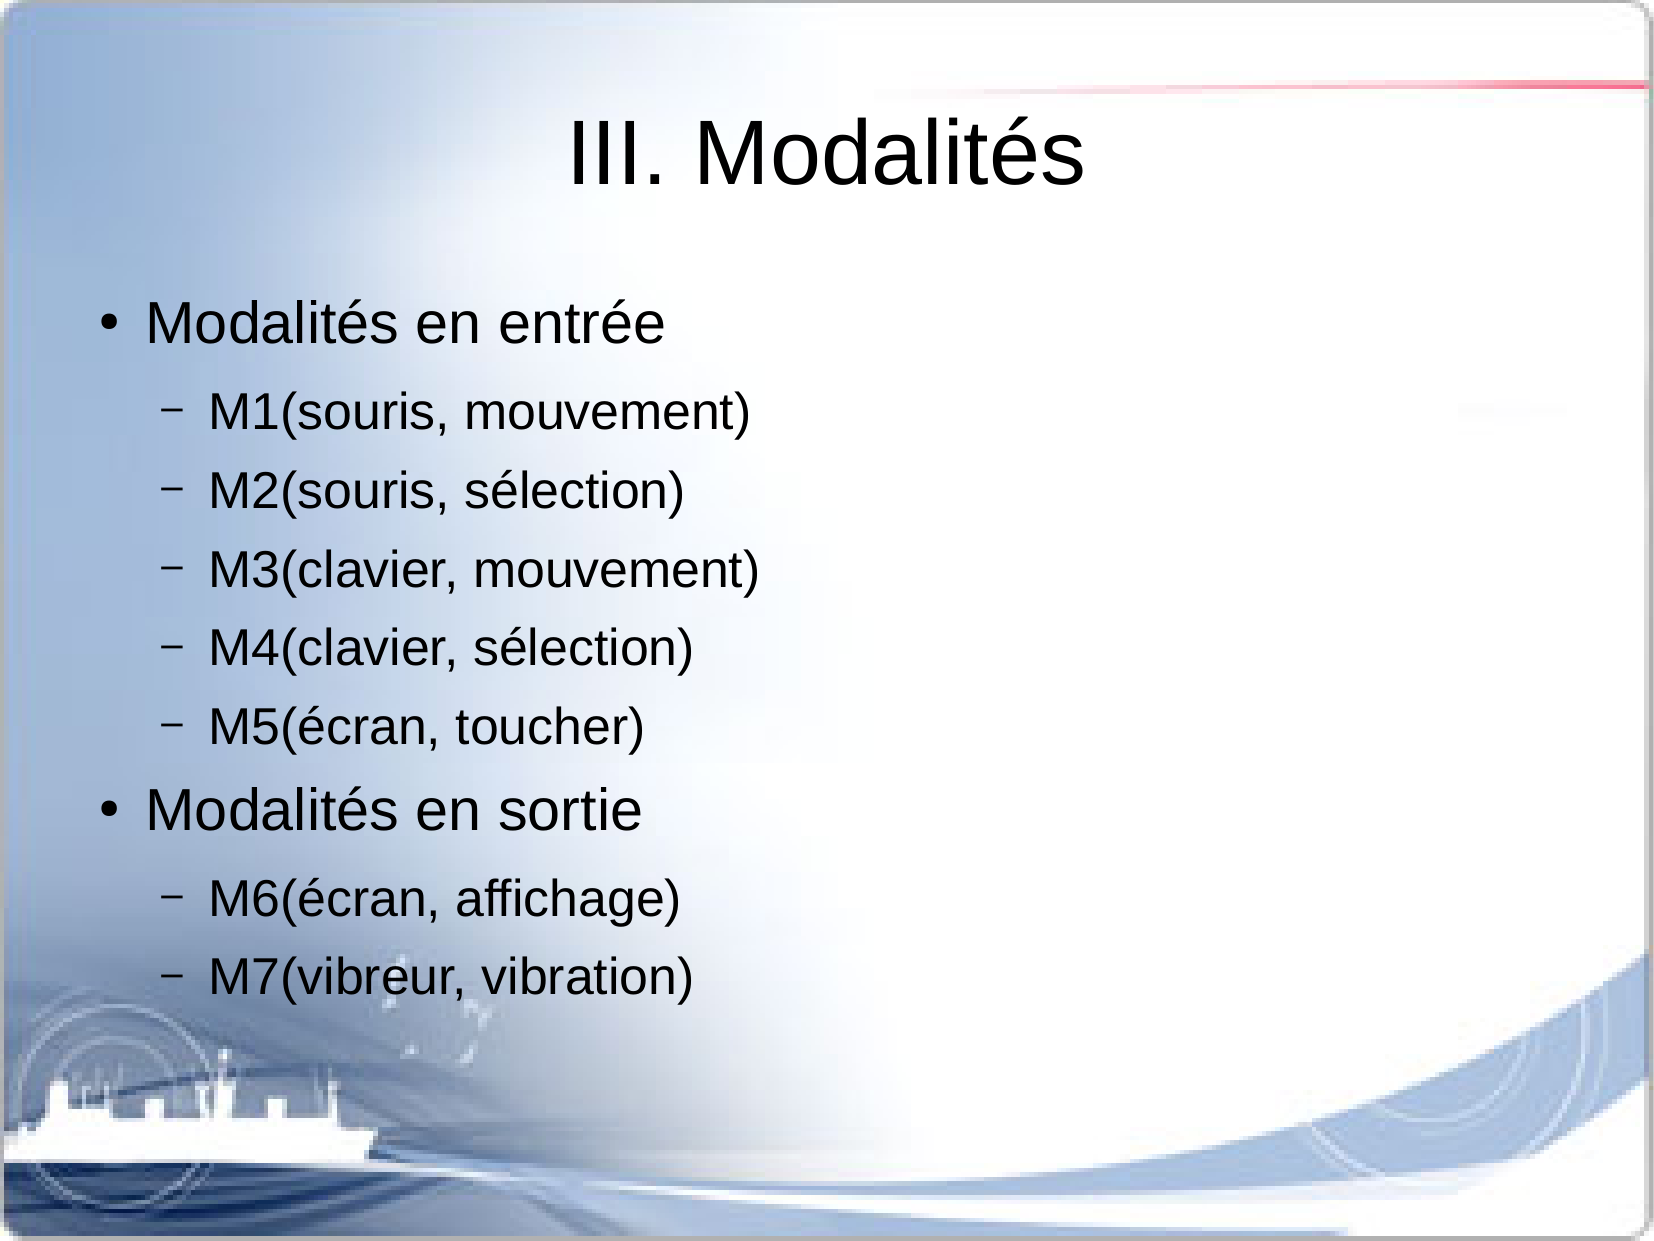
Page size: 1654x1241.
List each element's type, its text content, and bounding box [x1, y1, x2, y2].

title III. Modalités [82, 49, 1571, 257]
picture [0, 0, 1654, 1241]
list Modalités en entrée M1(souris, mouvement) M2(souris, sélection) M3(clavier, mouvement) M4(clavier, sélection) M5(écran, toucher) Modalités en sortie M6(écran, affichage) M7(vibreur, vibration) [82, 290, 1538, 1010]
